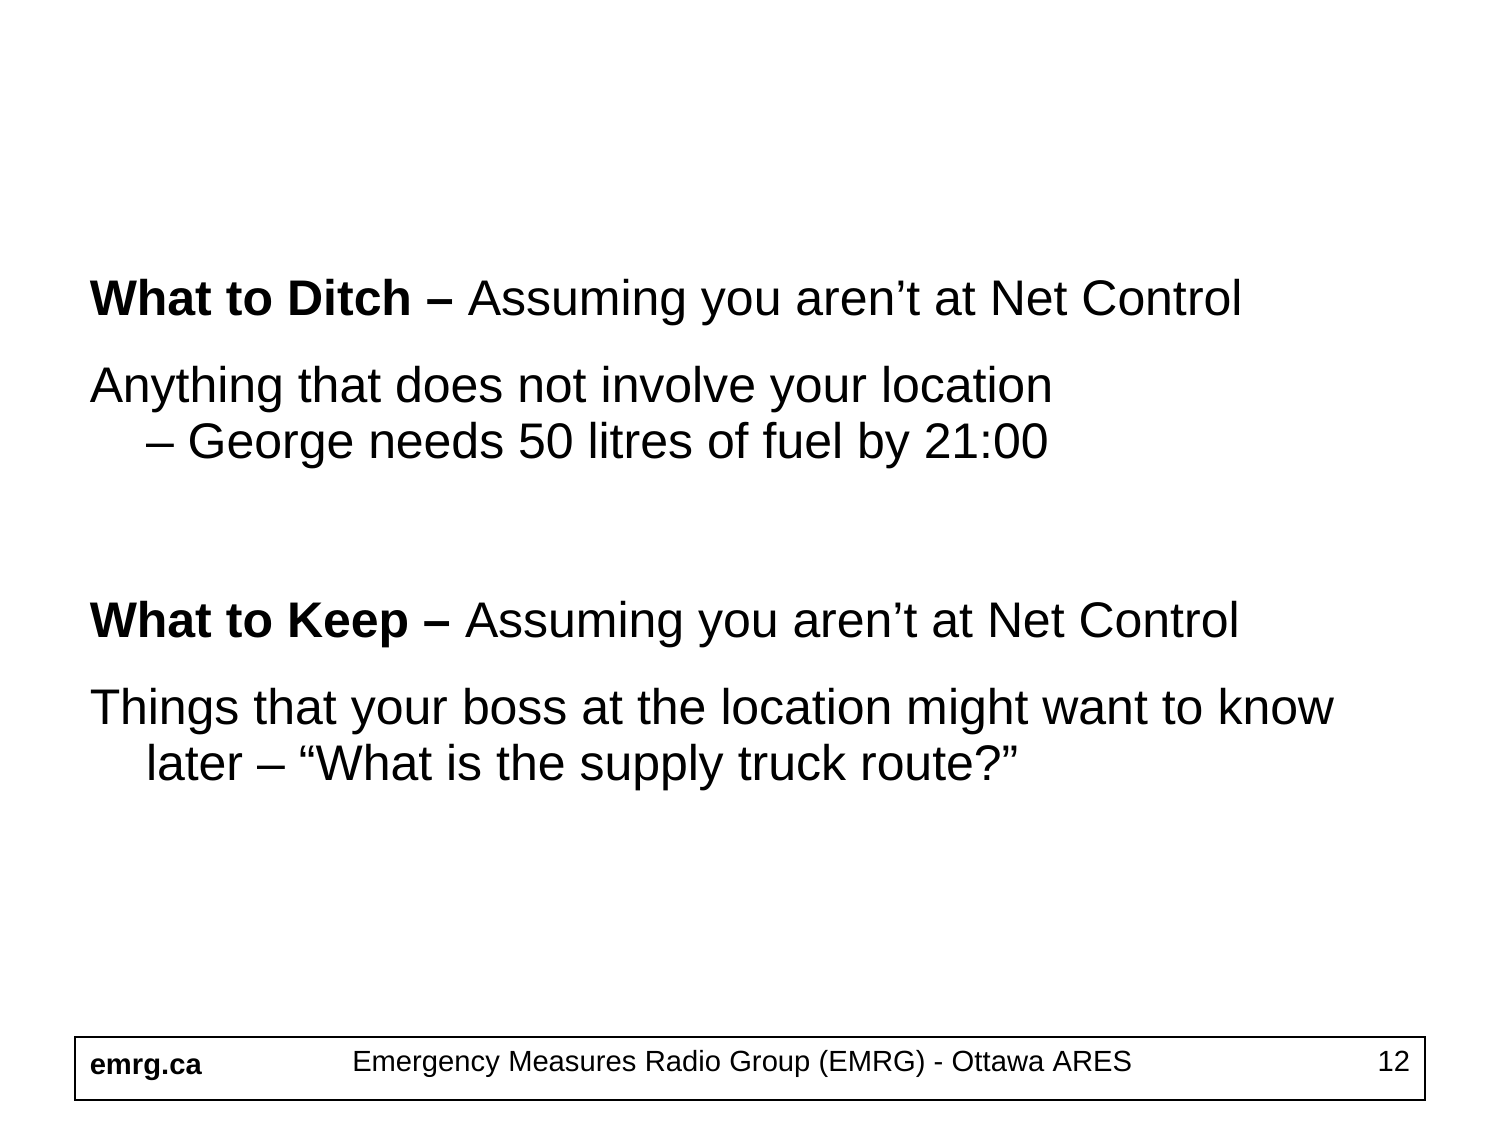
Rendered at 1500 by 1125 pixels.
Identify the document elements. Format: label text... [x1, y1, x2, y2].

list What to Ditch – Assuming you aren’t at Net Control Anything that does not involve your location – George needs 50 litres of fuel by 21:00 What to Keep – Assuming you aren’t at Net Control Things that your boss at the location might want to know later – “What is the supply truck route?” [75, 262, 1426, 1006]
